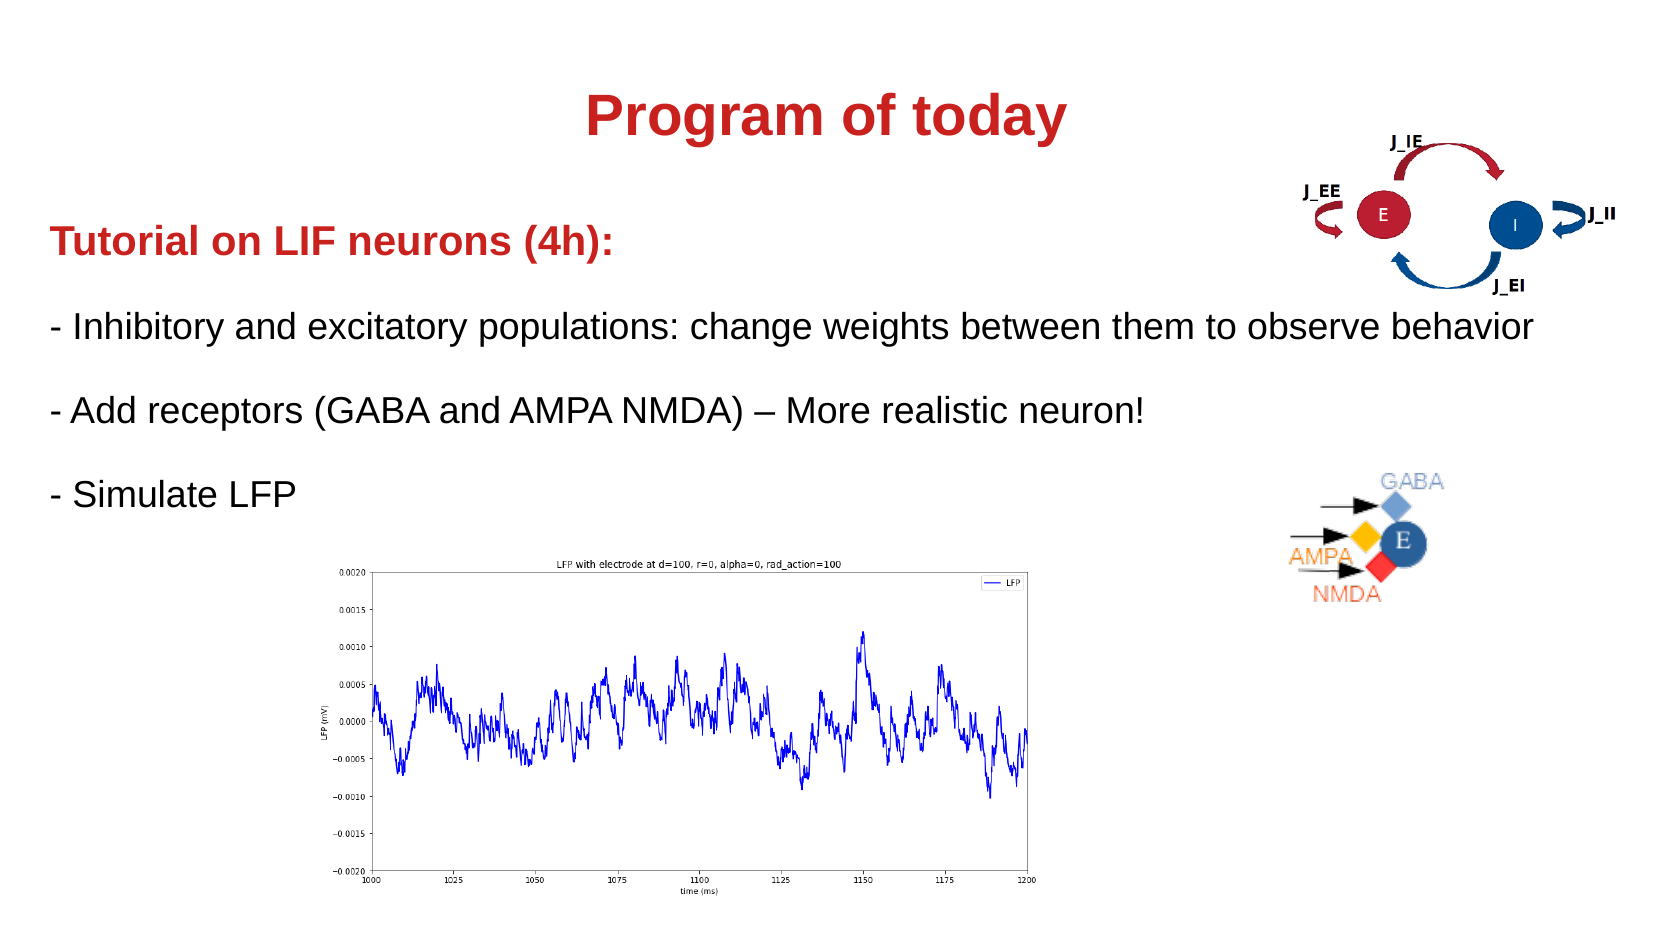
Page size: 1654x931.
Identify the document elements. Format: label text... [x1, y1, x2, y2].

picture [315, 554, 1042, 901]
picture [1275, 461, 1471, 631]
title Program of today [82, 37, 1571, 193]
picture [1260, 127, 1620, 301]
text_box Tutorial on LIF neurons (4h): - Inhibitory and excitatory populations: change weights between them to observe behavior - Add receptors (GABA and AMPA NMDA) – More realistic neuron! - Simulate LFP [34, 210, 1550, 524]
